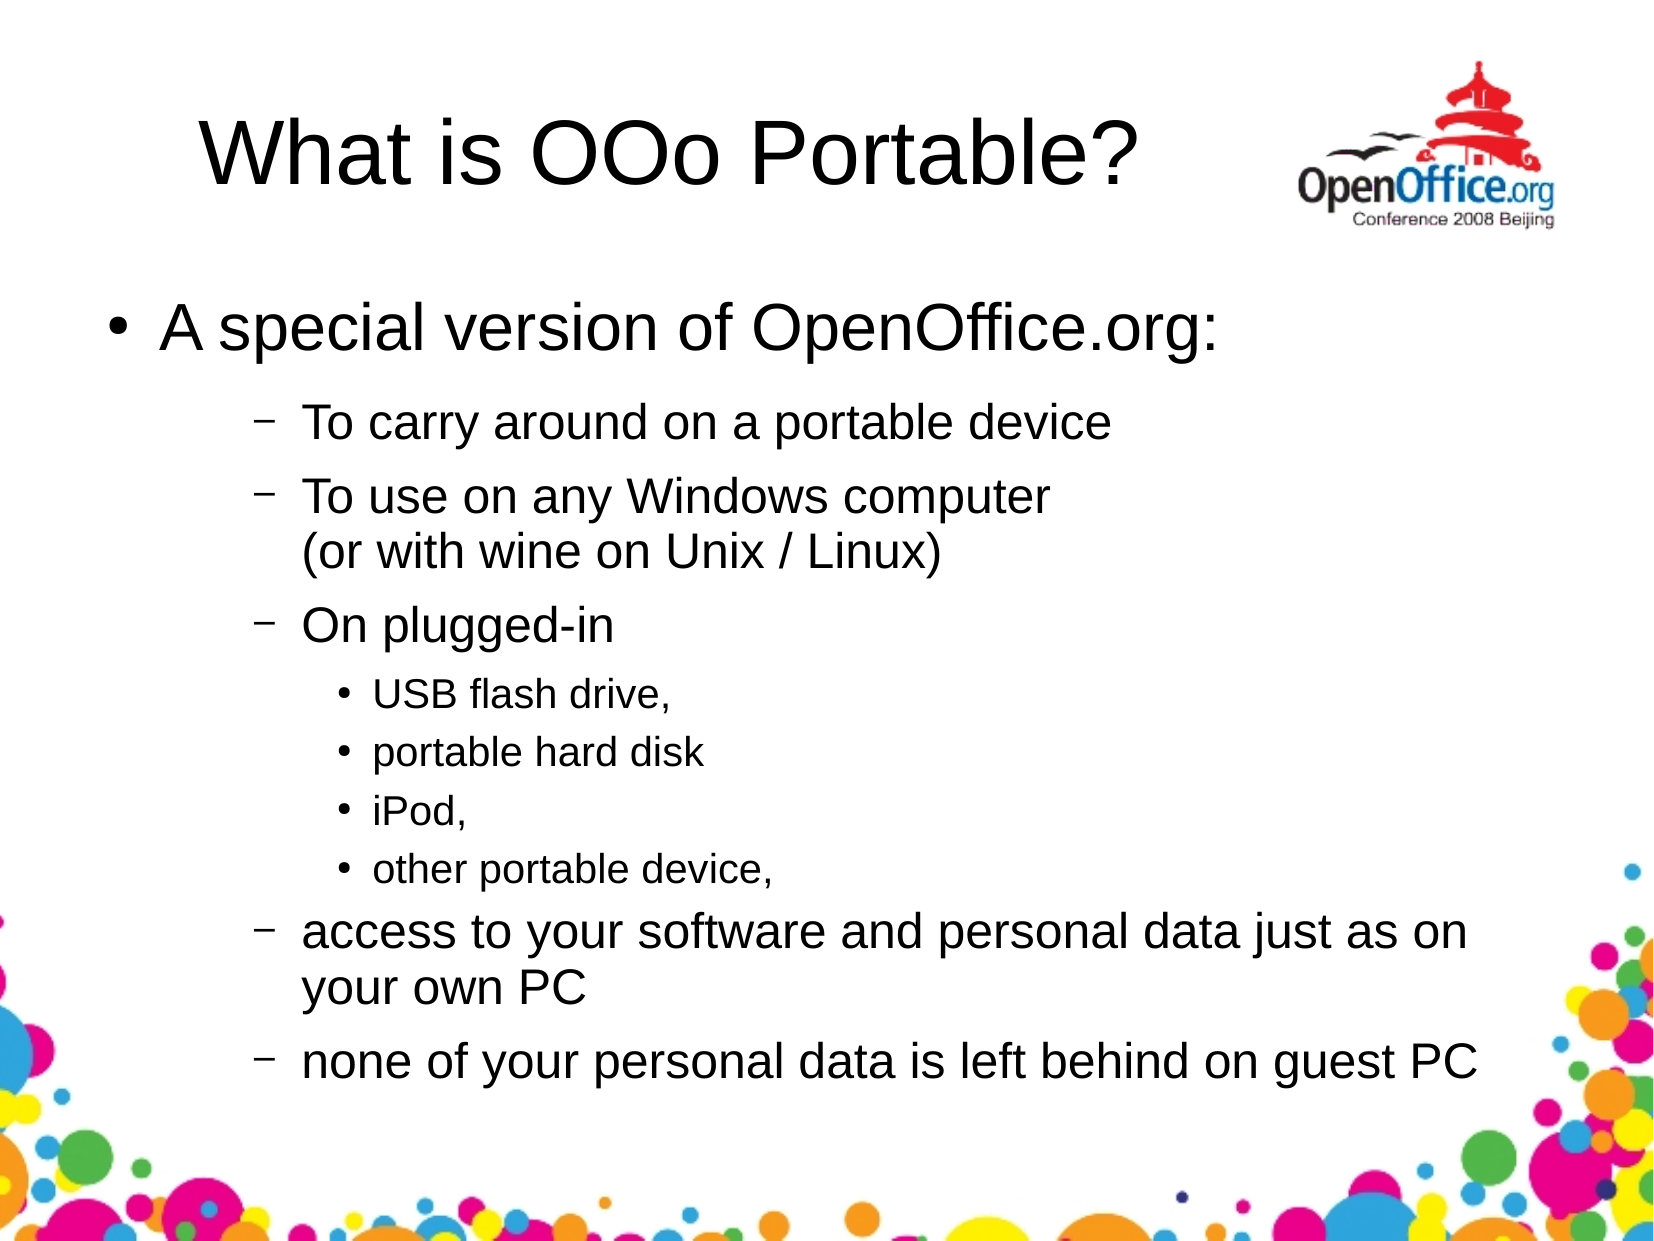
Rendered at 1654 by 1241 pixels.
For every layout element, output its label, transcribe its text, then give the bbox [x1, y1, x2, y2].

picture [1285, 51, 1569, 250]
picture [0, 810, 1654, 1241]
list A special version of OpenOffice.org: To carry around on a portable device To use on any Windows computer (or with wine on Unix / Linux) On plugged-in USB flash drive, portable hard disk iPod, other portable device, access to your software and personal data just as on your own PC none of your personal data is left behind on guest PC [88, 290, 1577, 1094]
title What is OOo Portable? [82, 56, 1258, 250]
